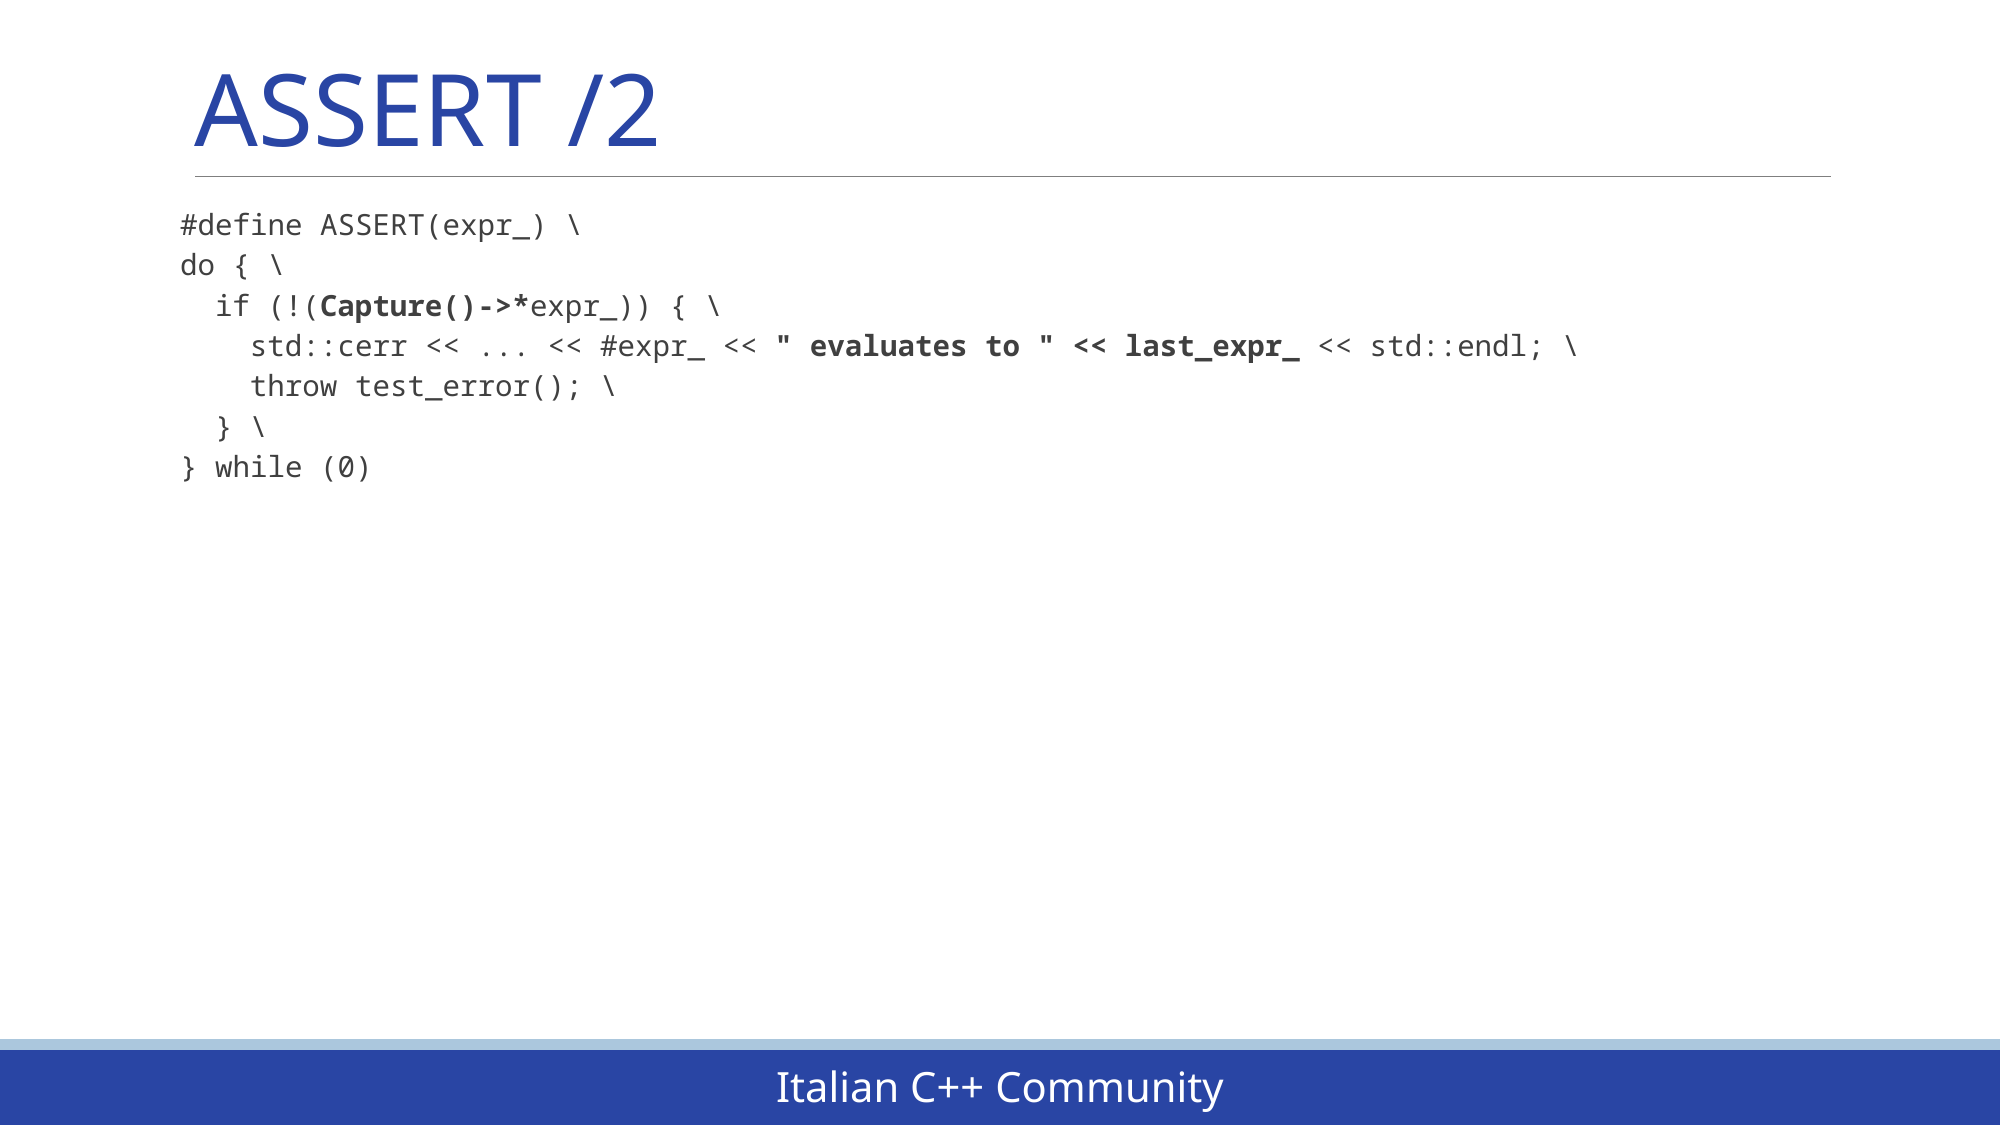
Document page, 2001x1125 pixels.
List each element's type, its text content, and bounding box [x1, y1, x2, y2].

title ASSERT /2 [179, 2, 1830, 175]
list #define ASSERT(expr_) \ do { \ if (!(Capture()->*expr_)) { \ std::cerr << ... << #expr_ << " evaluates to " << last_expr_ << std::endl; \ throw test_error(); \ } \ } while (0) [179, 202, 1830, 1011]
